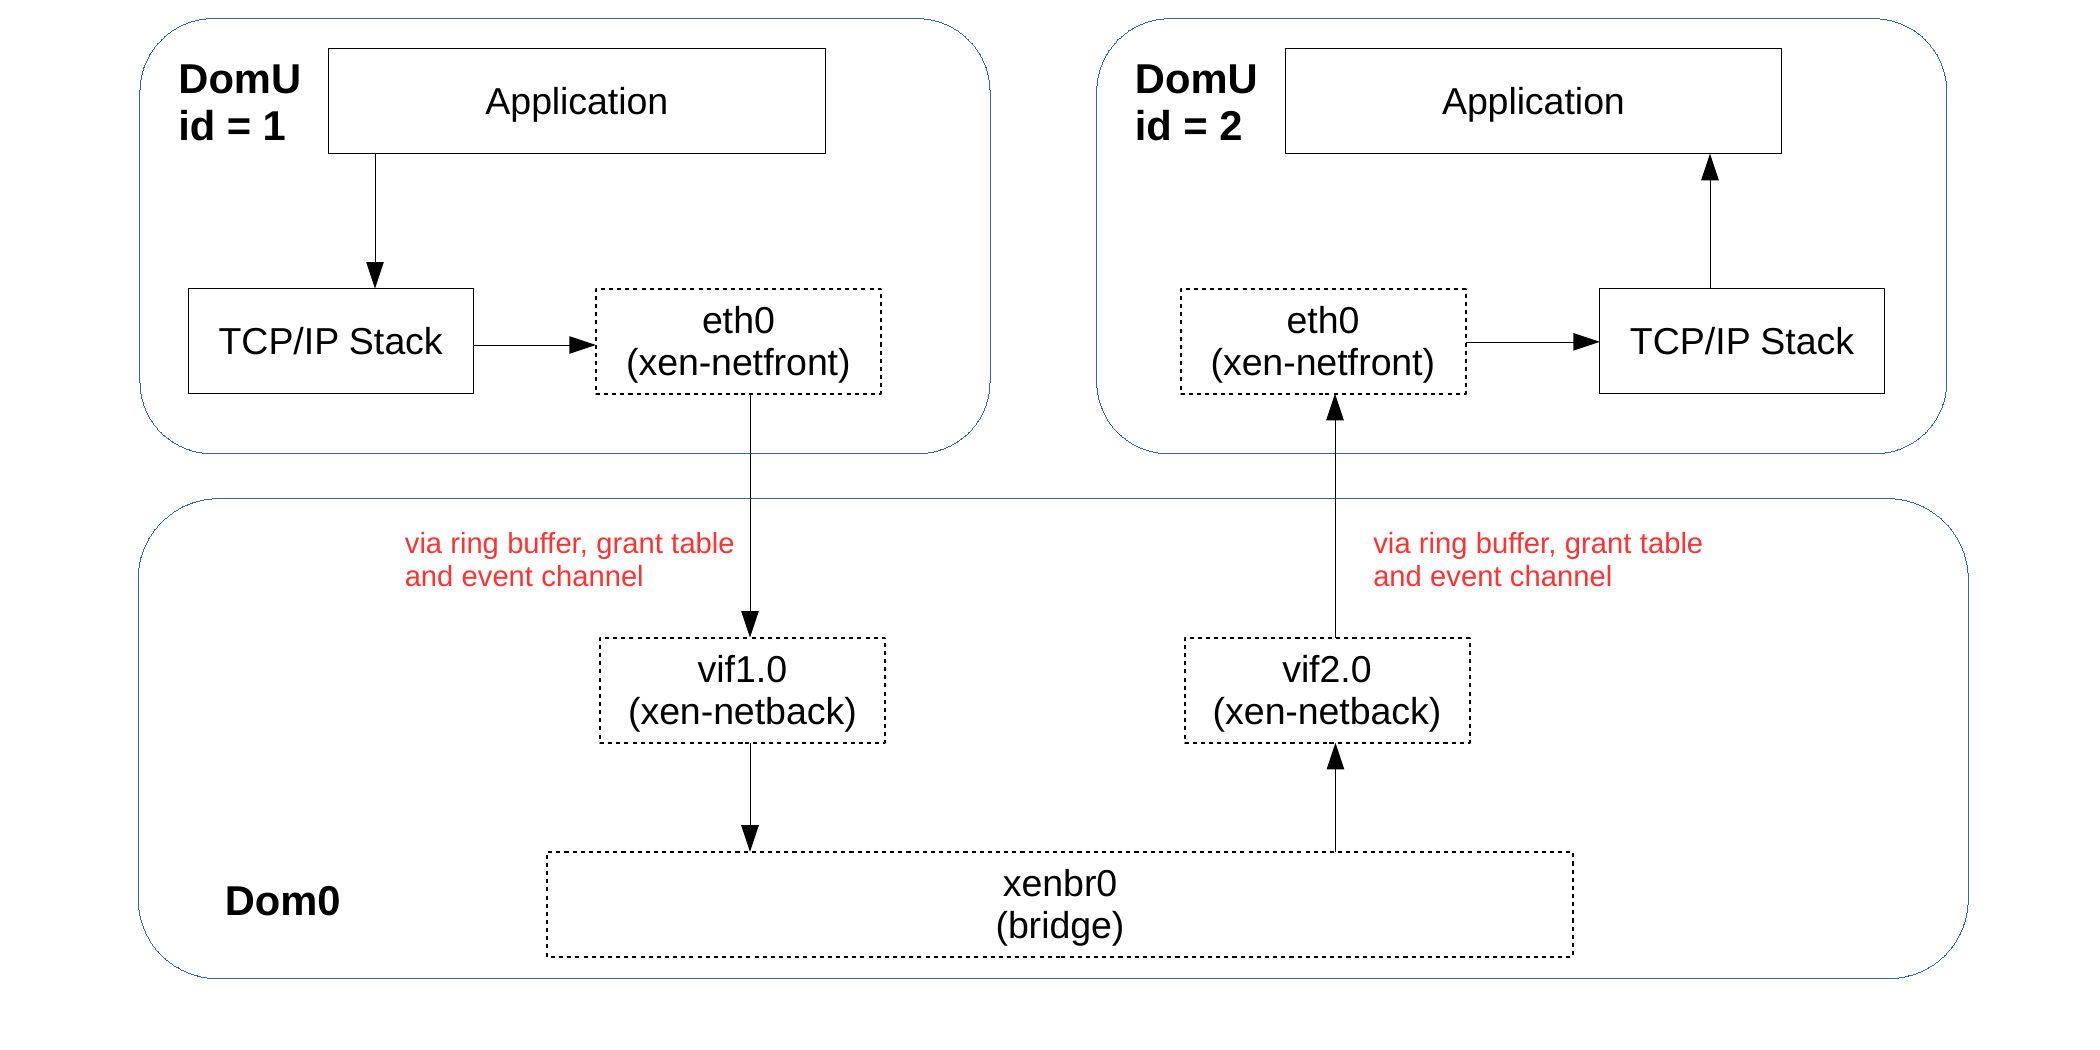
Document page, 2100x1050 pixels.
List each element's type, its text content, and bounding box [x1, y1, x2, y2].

text_box Application [329, 48, 826, 154]
text_box via ring buffer, grant table and event channel [1358, 519, 1719, 601]
text_box via ring buffer, grant table and event channel [390, 519, 751, 601]
text_box eth0 (xen-netfront) [595, 288, 881, 394]
text_box vif1.0 (xen-netback) [600, 637, 886, 743]
text_box eth0 (xen-netfront) [1180, 288, 1466, 394]
text_box xenbr0 (bridge) [547, 851, 1573, 957]
text_box vif2.0 (xen-netback) [1184, 637, 1470, 743]
text_box [1096, 18, 1947, 454]
text_box Application [1286, 48, 1782, 154]
text_box Dom0 [210, 870, 356, 932]
text_box [139, 18, 991, 454]
text_box DomU id = 1 [163, 48, 329, 157]
text_box TCP/IP Stack [1599, 288, 1885, 394]
text_box DomU id = 2 [1120, 48, 1286, 157]
text_box [751, 498, 1335, 851]
text_box [138, 498, 1969, 979]
text_box TCP/IP Stack [188, 288, 474, 394]
